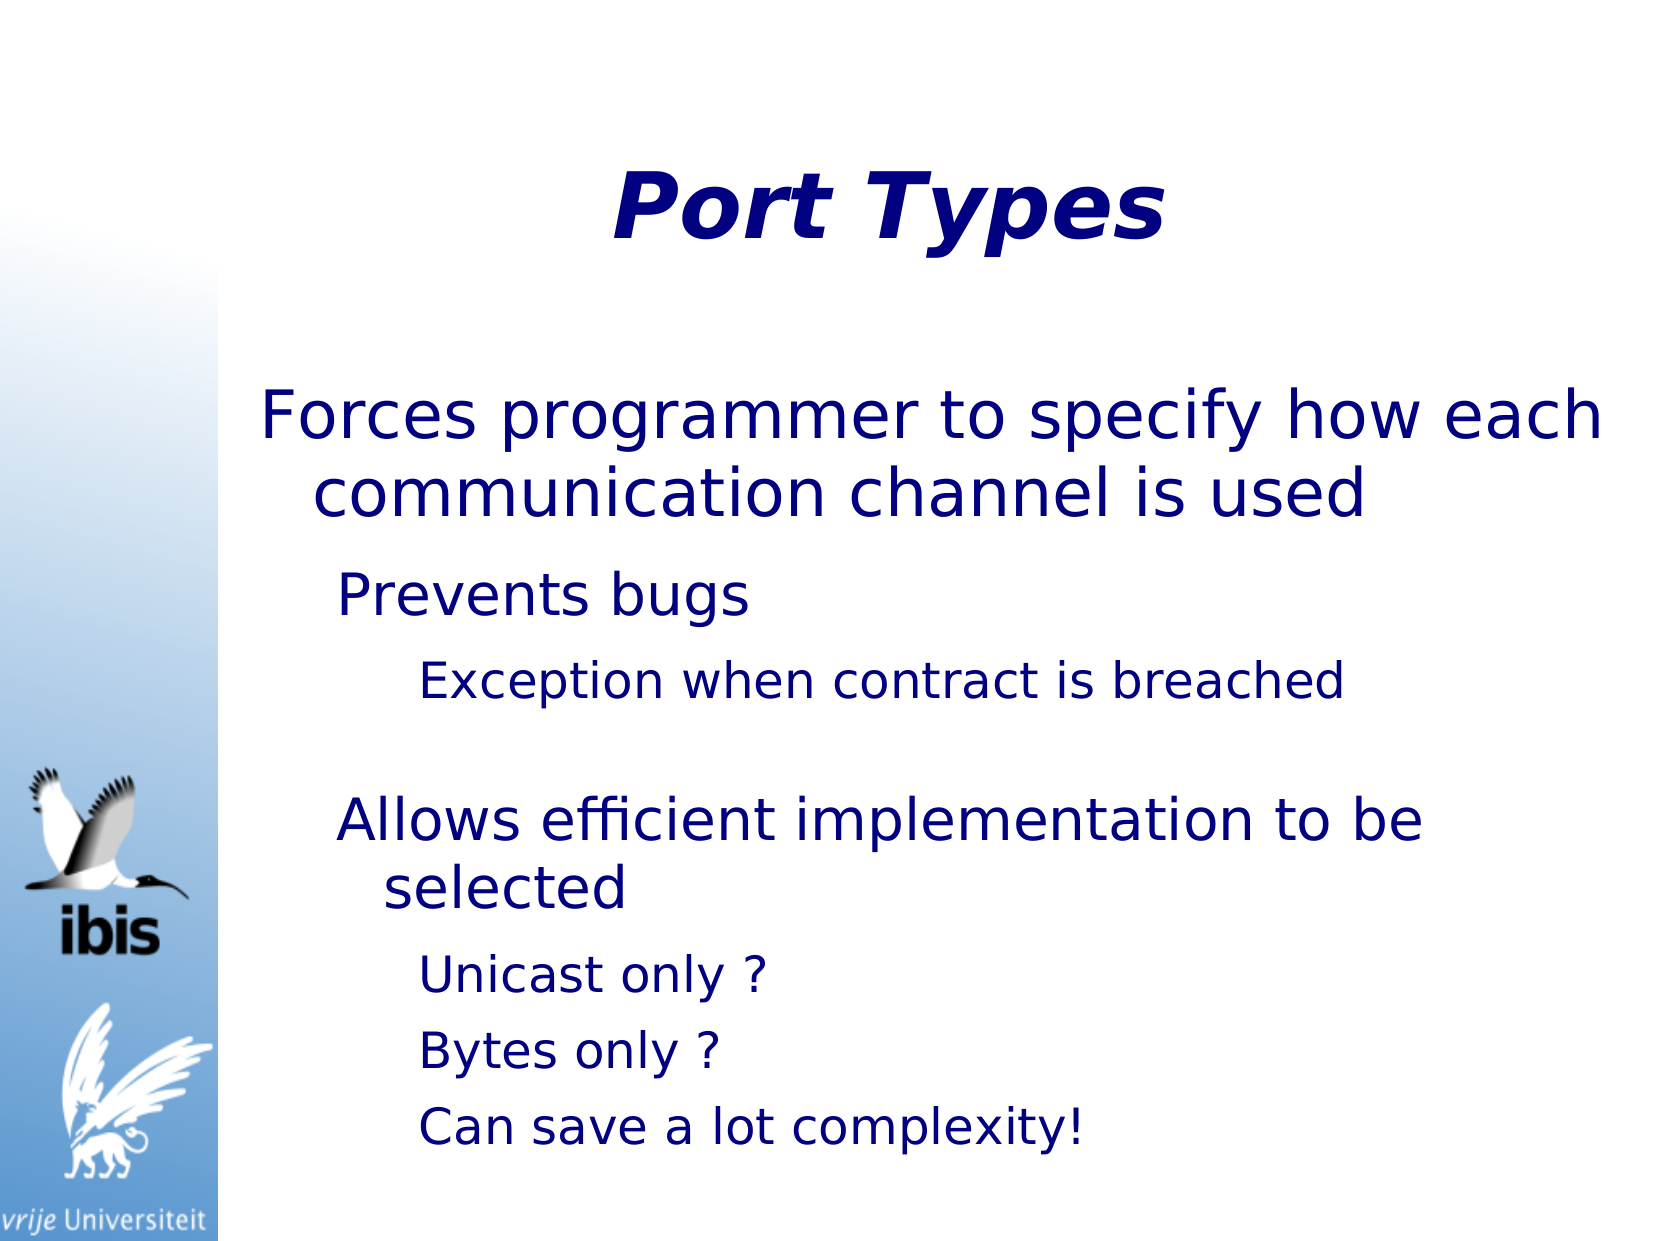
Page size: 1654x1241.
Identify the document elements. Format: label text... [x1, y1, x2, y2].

title Port Types [248, 102, 1534, 310]
picture [0, 0, 218, 1241]
list Forces programmer to specify how each communication channel is used Prevents bugs Exception when contract is breached Allows efficient implementation to be selected Unicast only ? Bytes only ? Can save a lot complexity! [241, 376, 1654, 1215]
